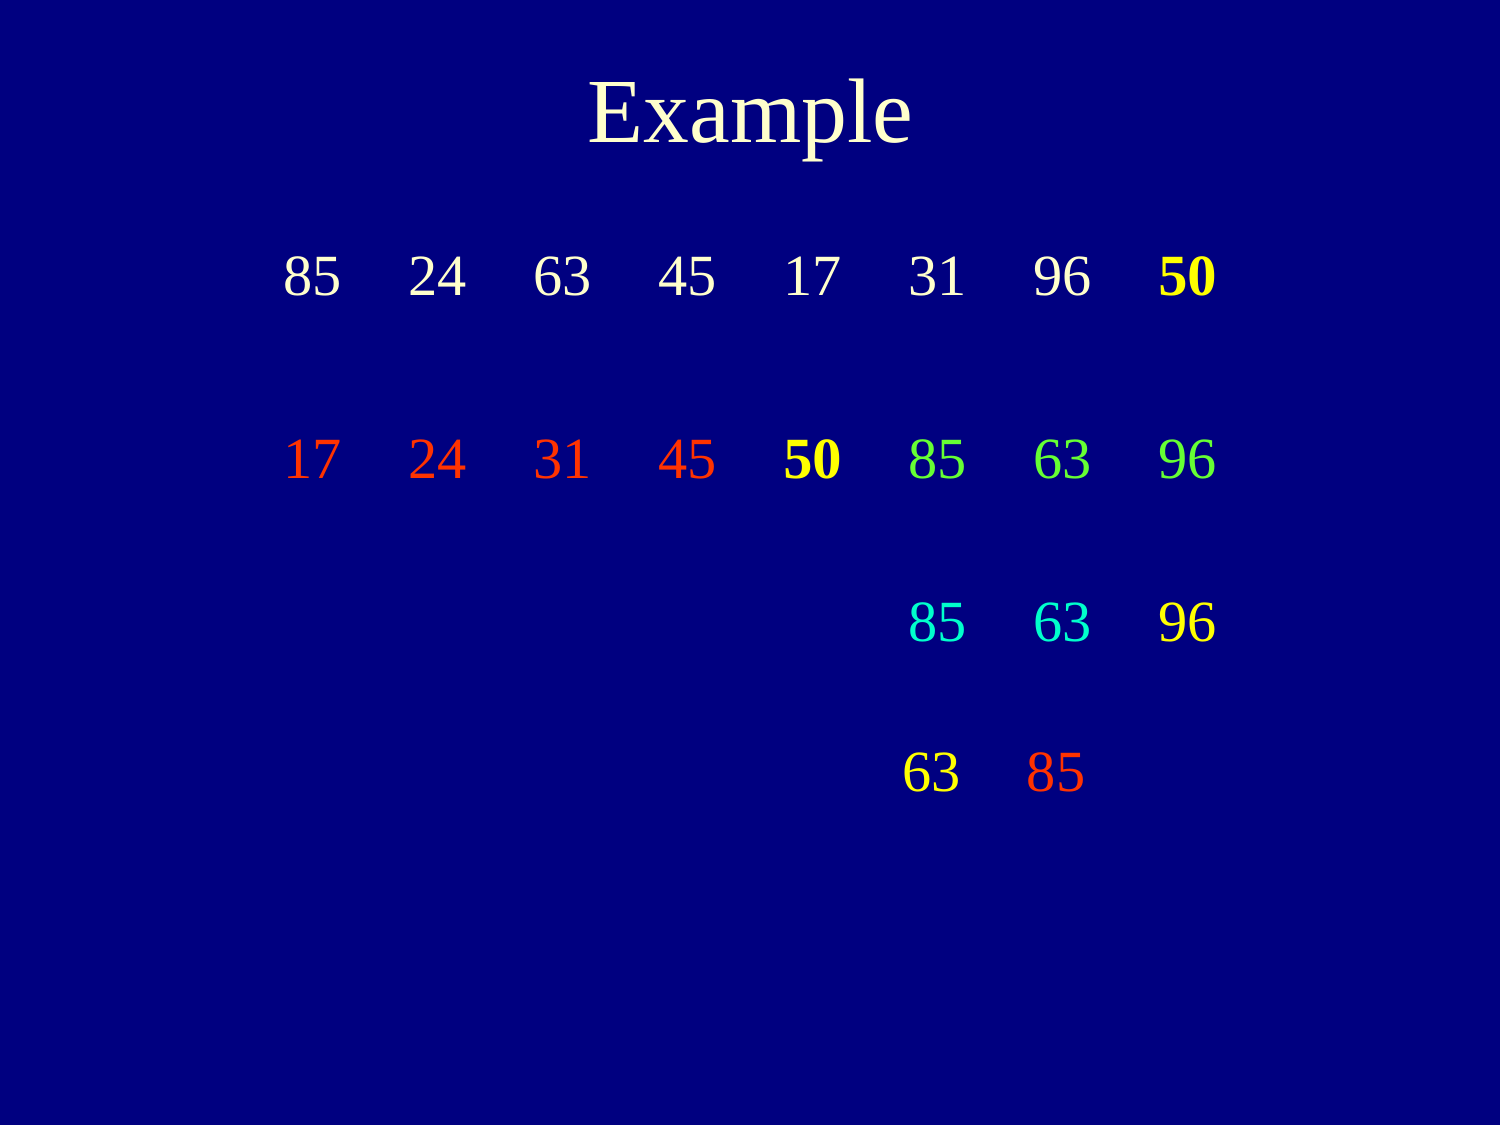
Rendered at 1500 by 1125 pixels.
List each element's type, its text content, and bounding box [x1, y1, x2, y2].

table_header 85 [250, 229, 375, 325]
table_header 96 [1000, 229, 1125, 325]
table_header 24 [375, 229, 500, 325]
table_header 63 [875, 725, 987, 825]
table_header 85 [987, 725, 1125, 825]
table_header 31 [500, 413, 625, 512]
table_header 50 [1125, 229, 1250, 325]
table_header 24 [375, 413, 500, 512]
table_header 50 [750, 413, 875, 512]
table_header 17 [750, 229, 875, 325]
table_header 45 [625, 413, 750, 512]
table_header 85 [875, 575, 1000, 675]
table_header 96 [1125, 413, 1250, 512]
table_header 63 [1000, 413, 1125, 512]
table_header 85 [875, 413, 1000, 512]
table_header 45 [625, 229, 750, 325]
table_header 31 [875, 229, 1000, 325]
table_header 63 [500, 229, 625, 325]
table_header 63 [1000, 575, 1125, 675]
table_header 17 [250, 413, 375, 512]
table_header 96 [1125, 575, 1250, 675]
title Example [22, 43, 1480, 169]
